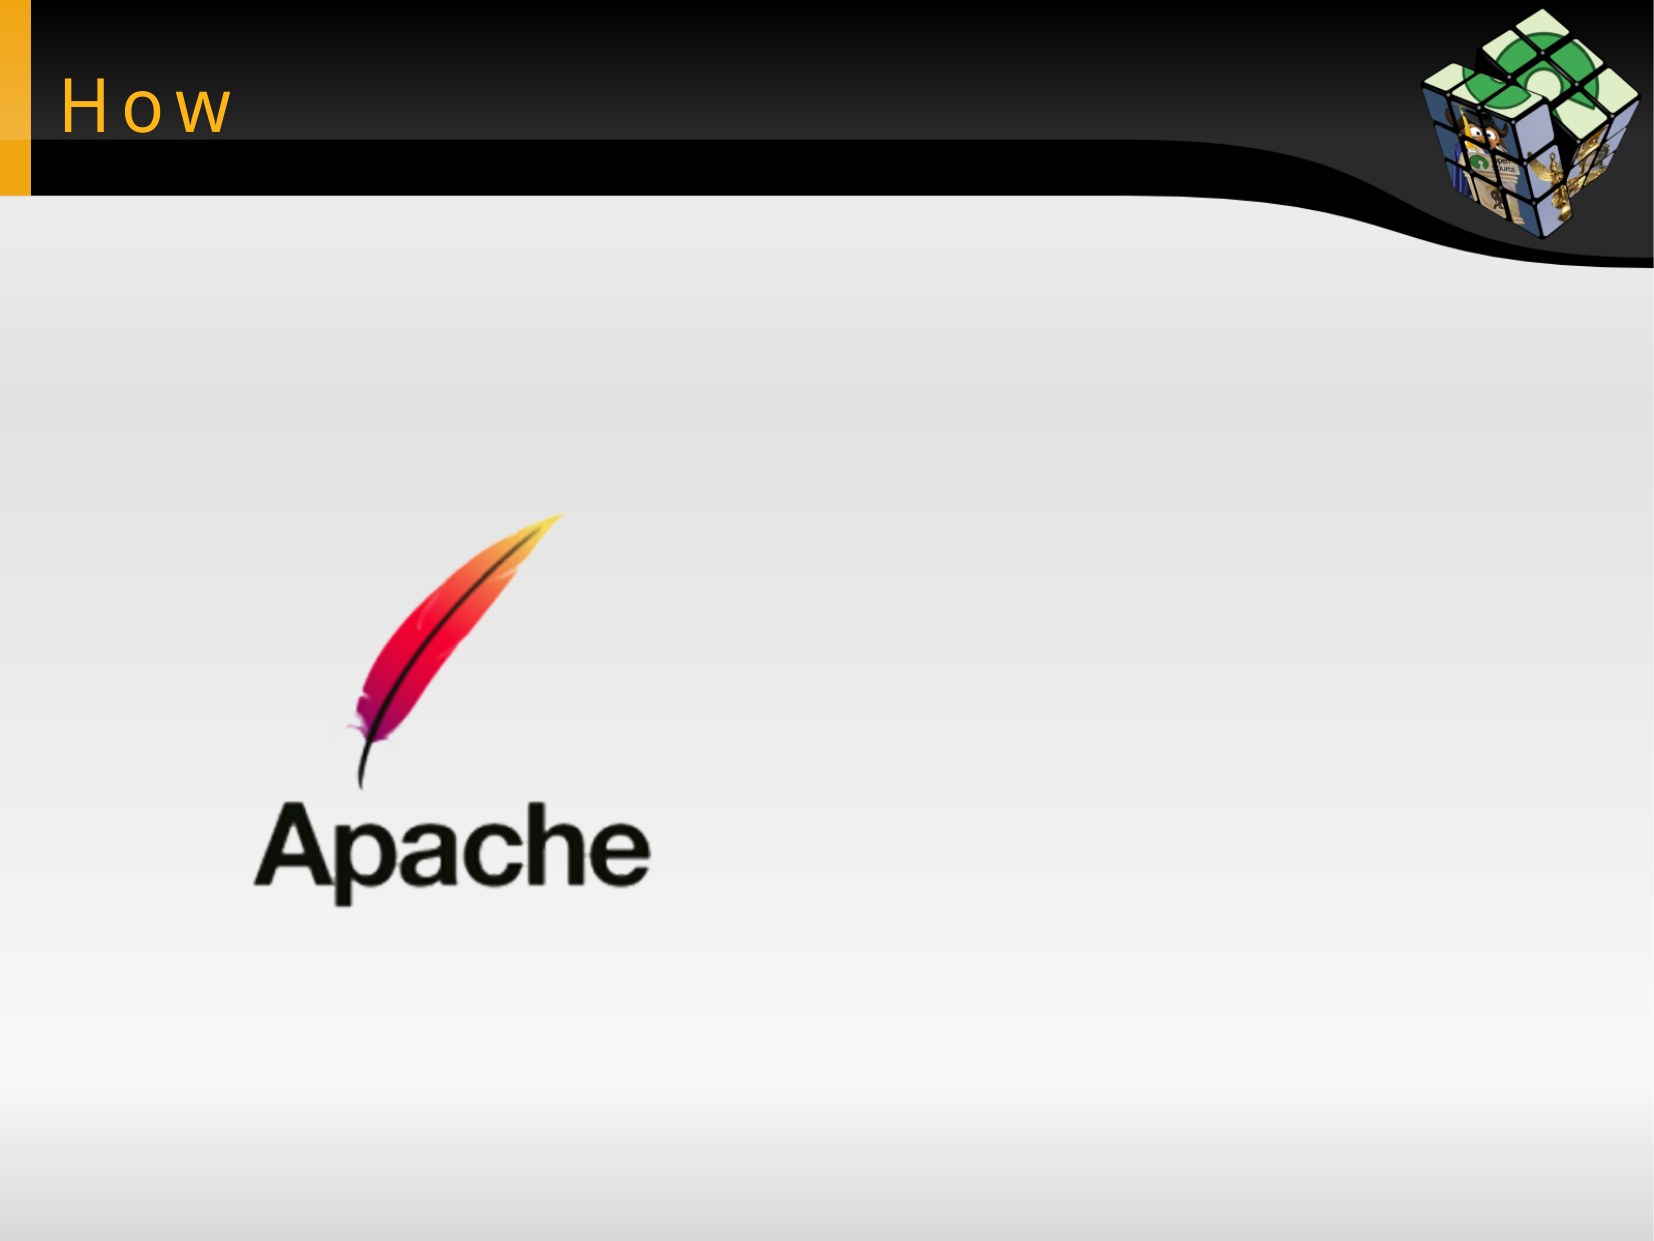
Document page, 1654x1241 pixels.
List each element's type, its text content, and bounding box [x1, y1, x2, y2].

title How [59, 29, 1270, 178]
picture [0, 0, 1654, 1241]
